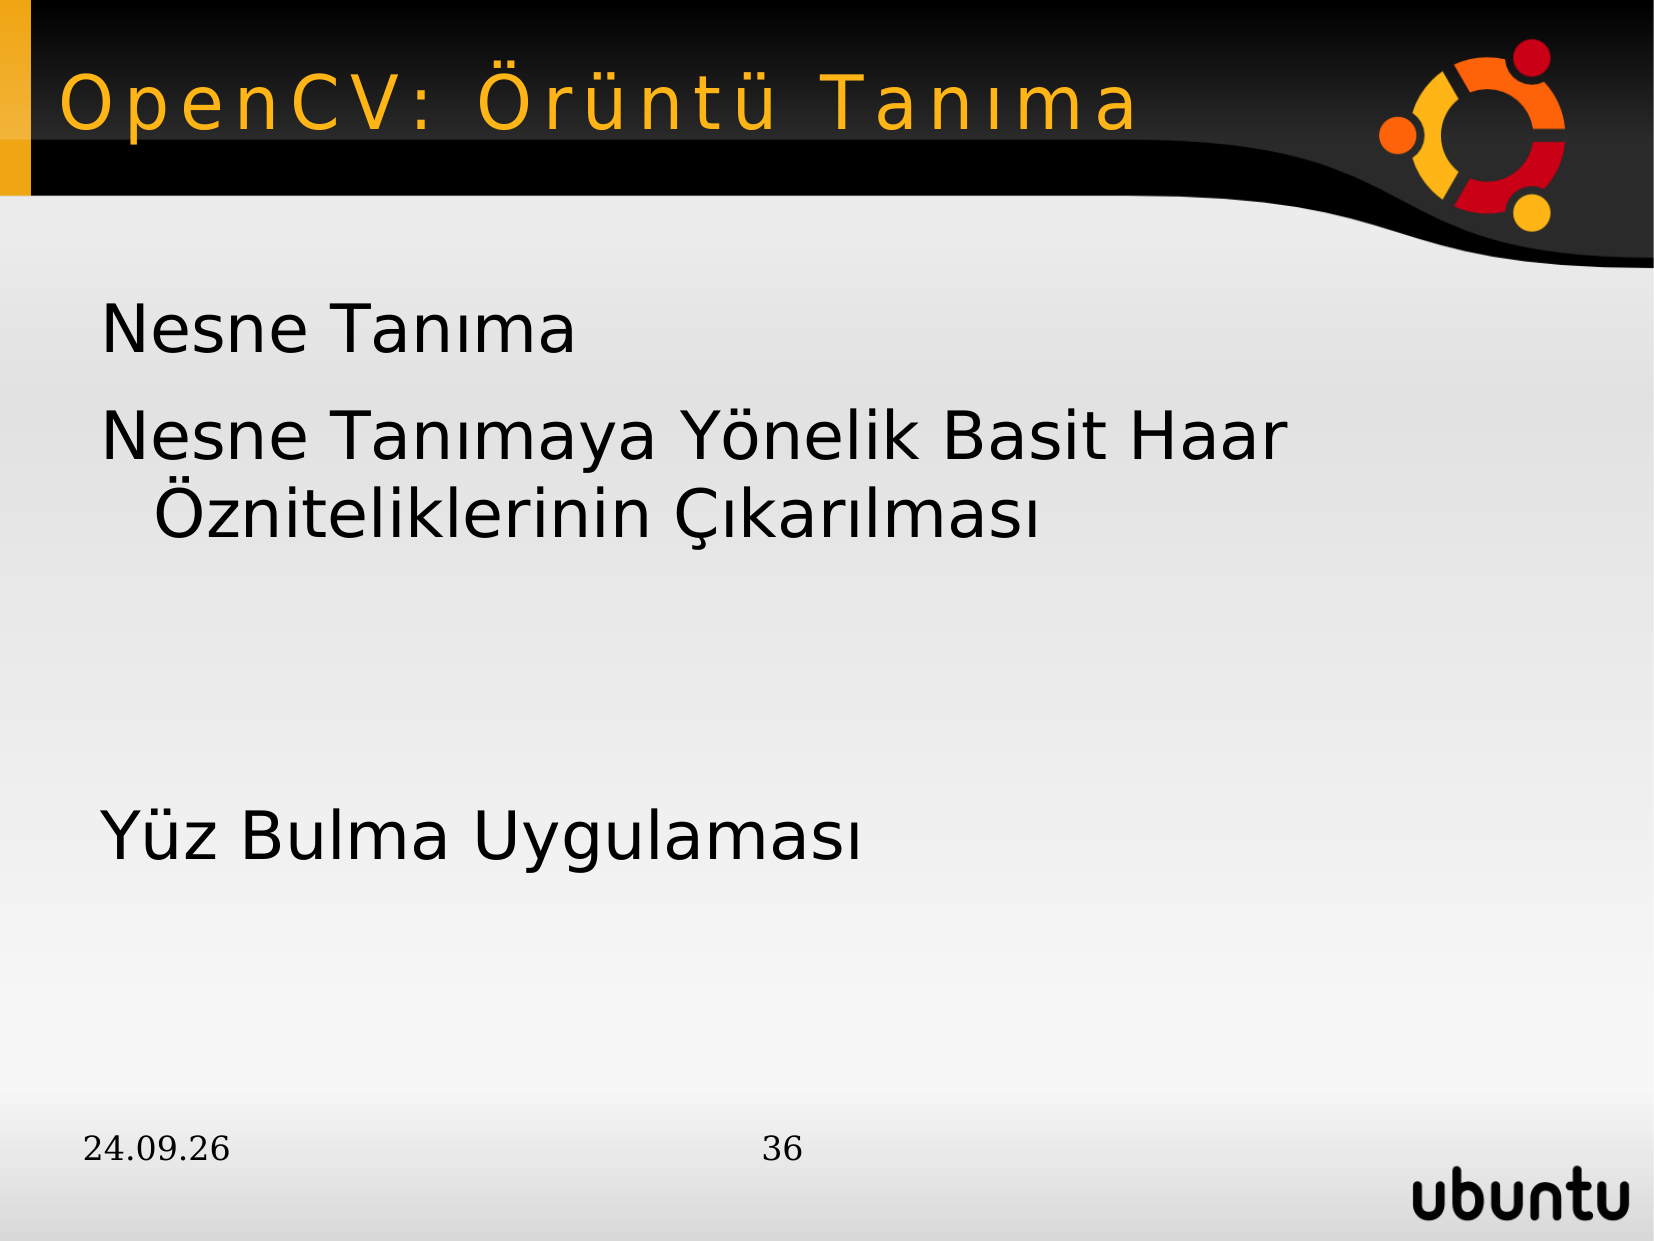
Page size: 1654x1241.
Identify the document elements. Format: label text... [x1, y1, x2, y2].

picture [0, 0, 1654, 1241]
title OpenCV: Örüntü Tanıma [59, 29, 1270, 178]
list Nesne Tanıma Nesne Tanımaya Yönelik Basit Haar Özniteliklerinin Çıkarılması Yüz Bulma Uygulaması [82, 290, 1571, 1094]
